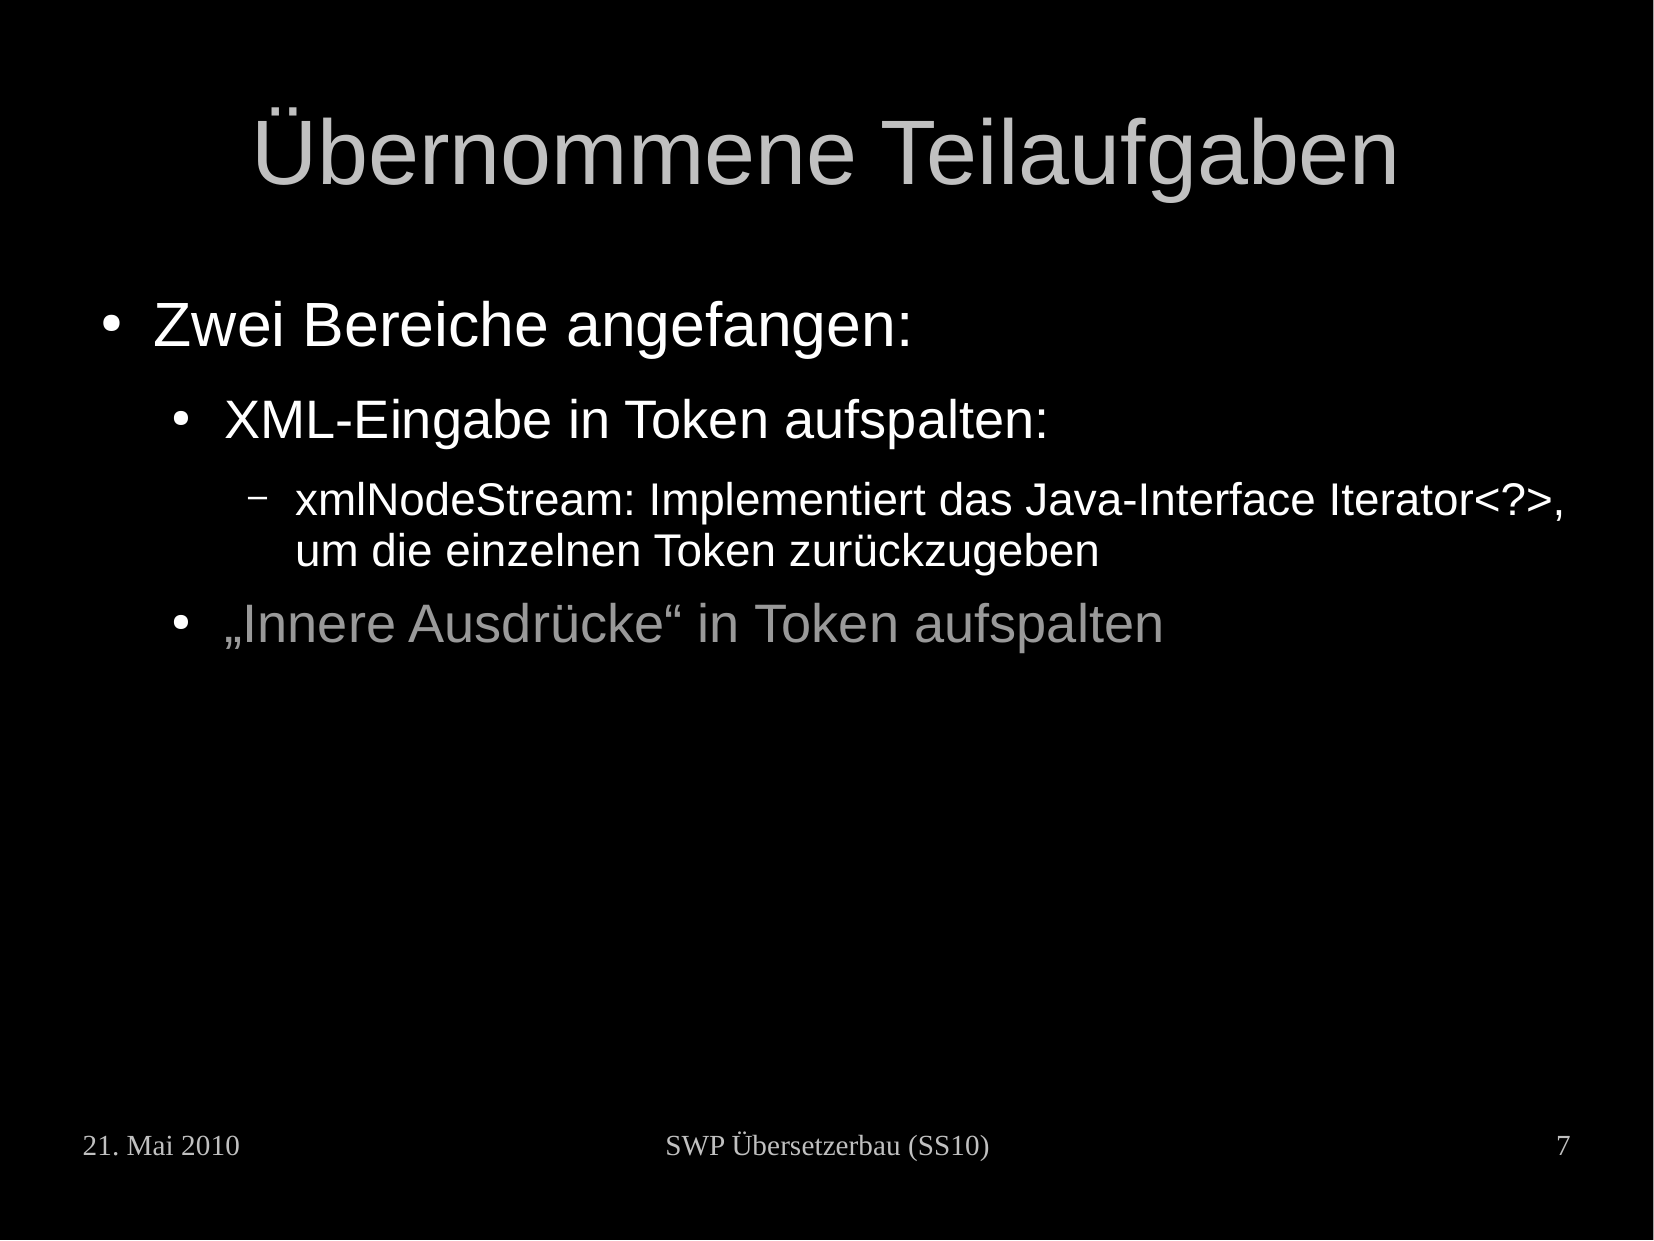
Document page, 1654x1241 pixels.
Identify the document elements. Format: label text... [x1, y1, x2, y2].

list Zwei Bereiche angefangen: XML-Eingabe in Token aufspalten: xmlNodeStream: Implementiert das Java-Interface Iterator<?>, um die einzelnen Token zurückzugeben „Innere Ausdrücke“ in Token aufspalten [82, 290, 1571, 1109]
title Übernommene Teilaufgaben [82, 49, 1571, 257]
